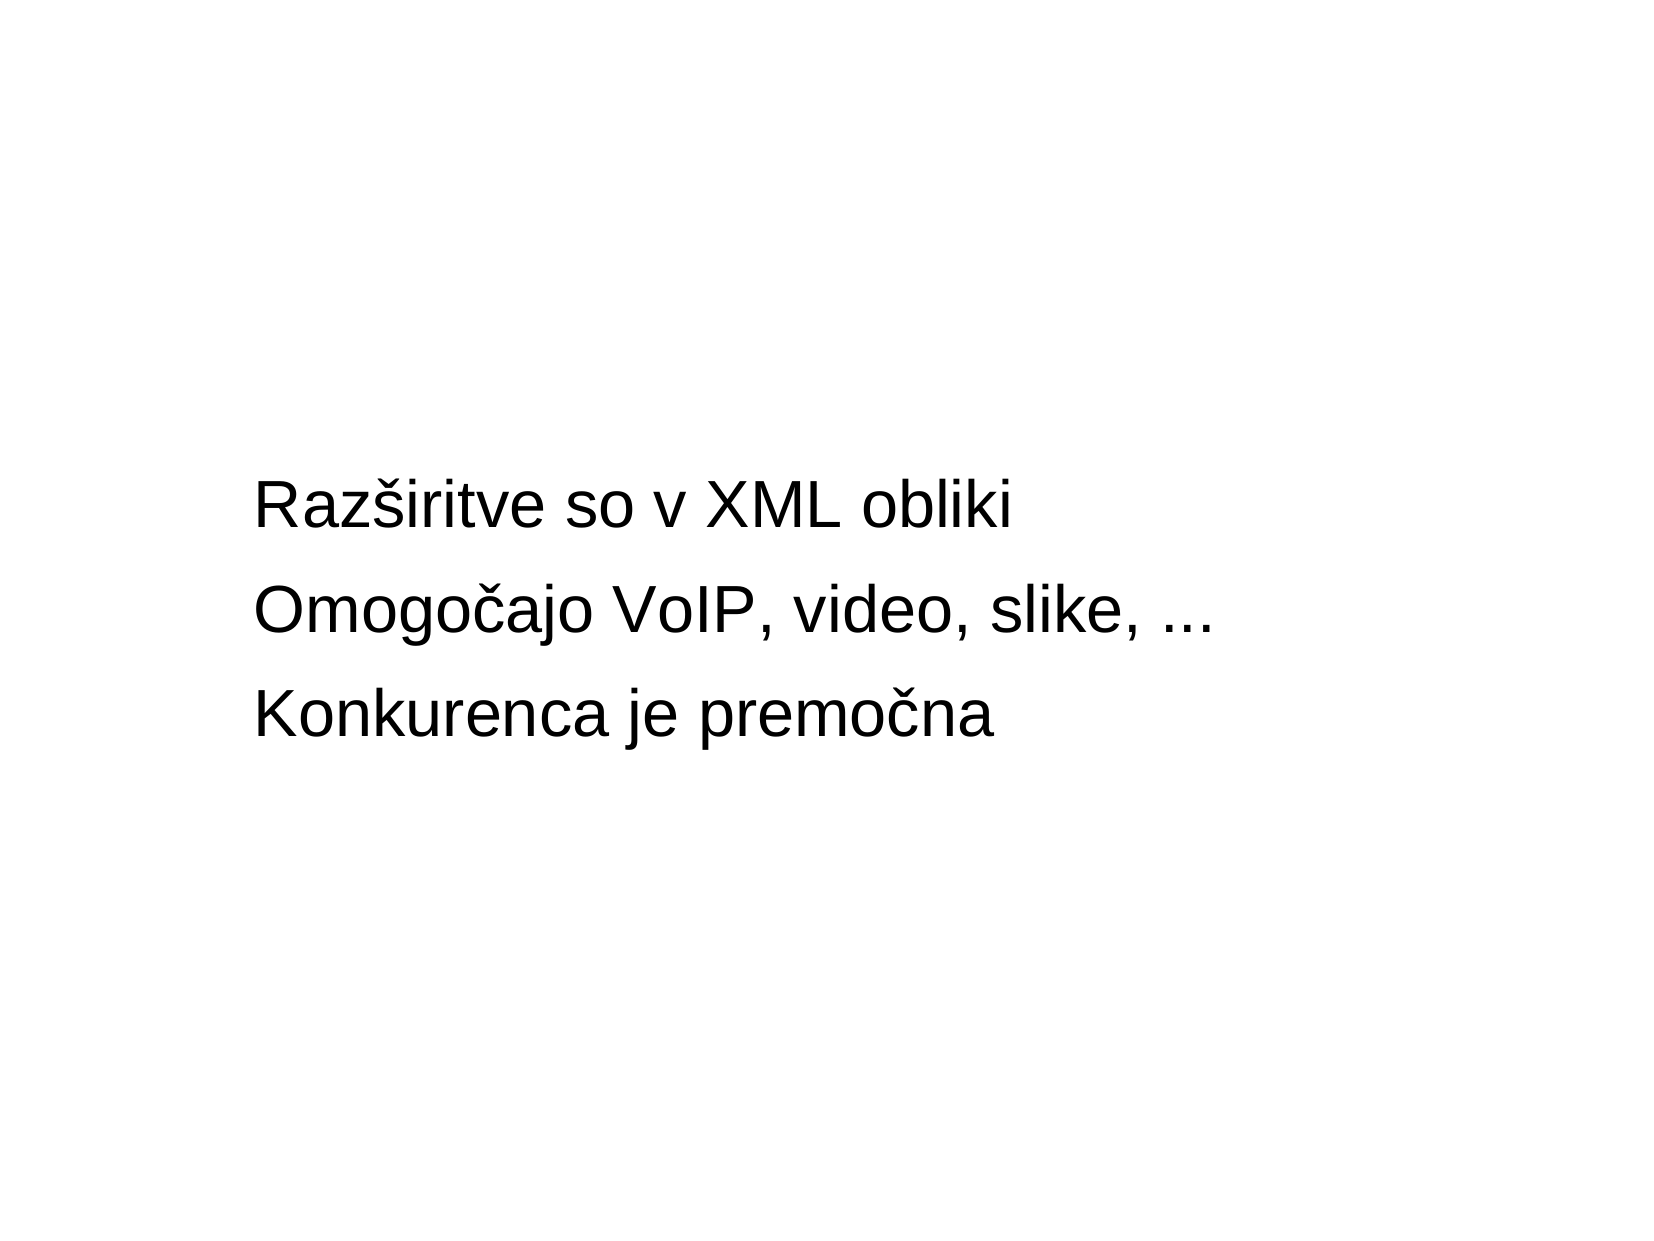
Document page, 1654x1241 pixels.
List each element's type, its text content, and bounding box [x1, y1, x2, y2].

list Razširitve so v XML obliki Omogočajo VoIP, video, slike, ... Konkurenca je premočna [236, 467, 1394, 750]
